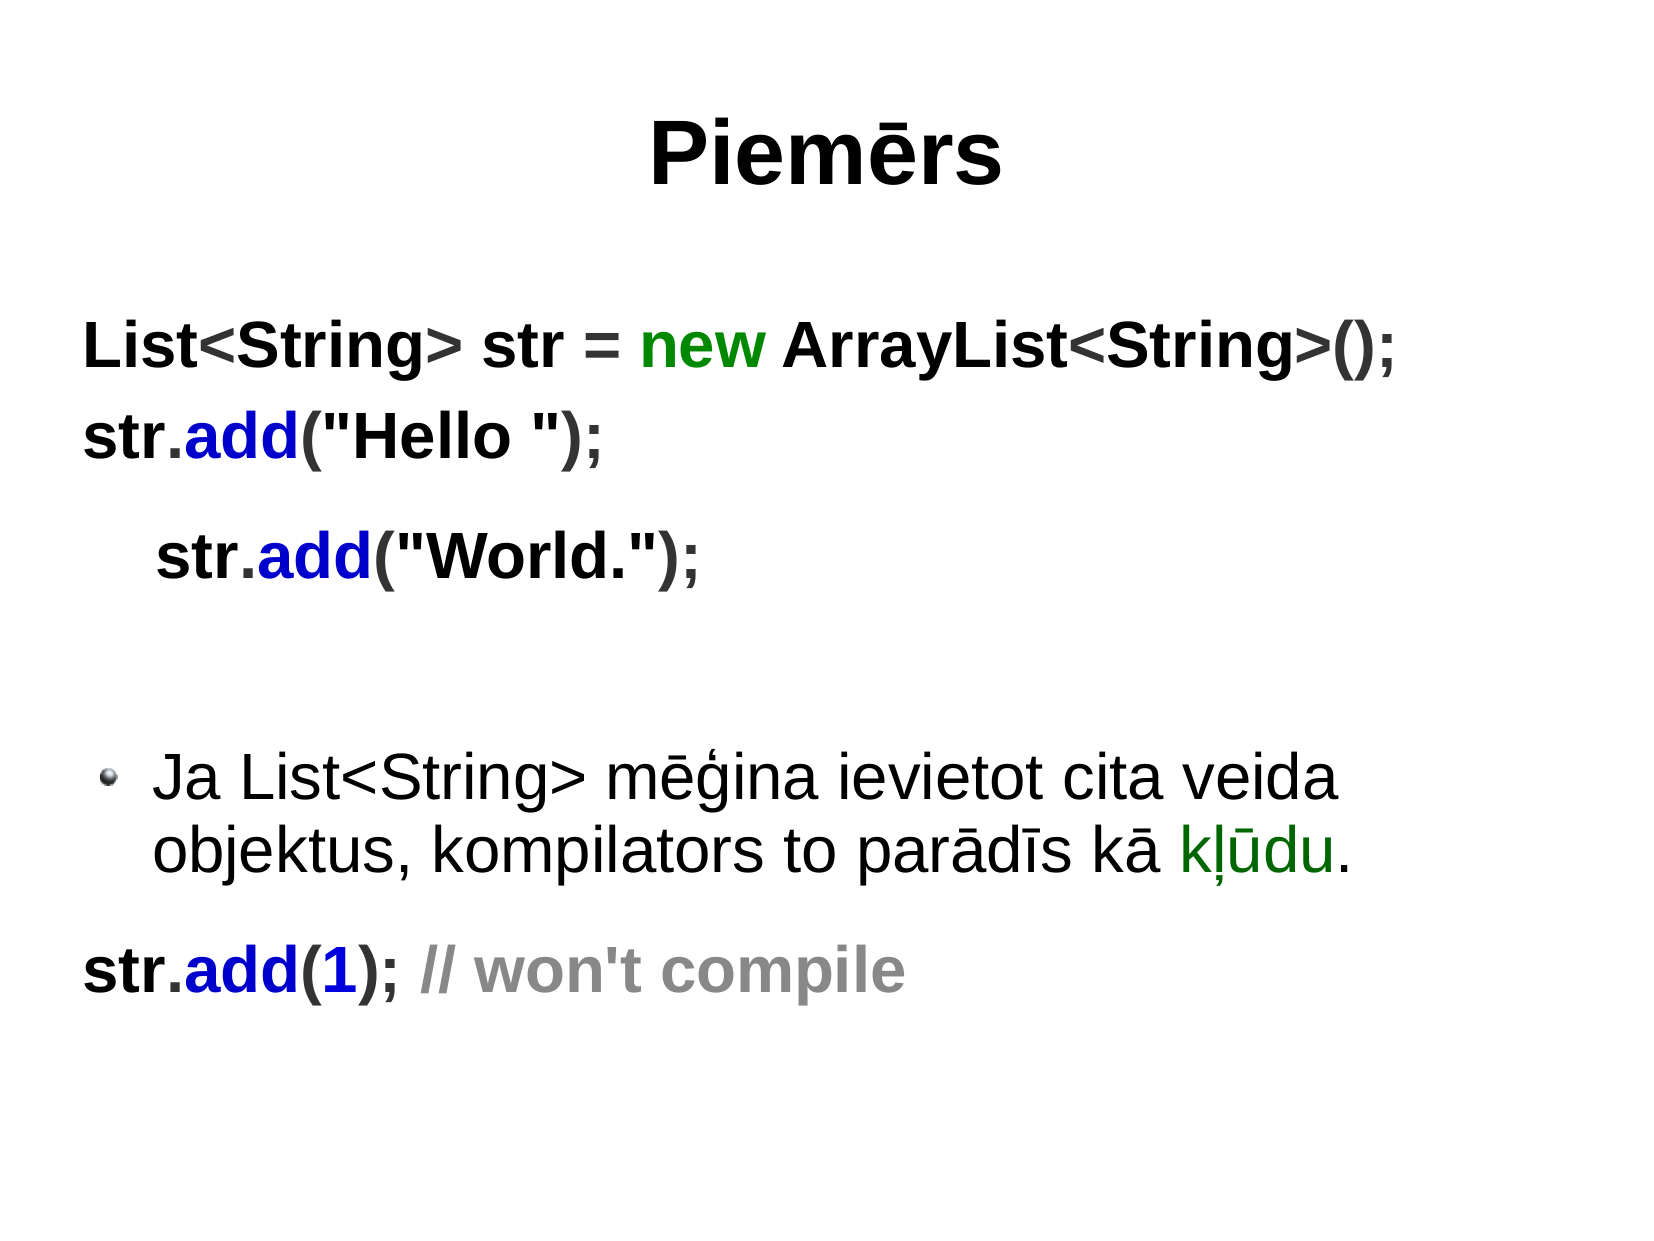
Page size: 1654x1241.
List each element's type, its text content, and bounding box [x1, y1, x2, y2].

title Piemērs [82, 49, 1571, 257]
list List<String> str = new ArrayList<String>(); str.add("Hello "); str.add("World."); Ja List<String> mēģina ievietot cita veida objektus, kompilators to parādīs kā kļūdu. str.add(1); // won't compile [82, 290, 1538, 1010]
